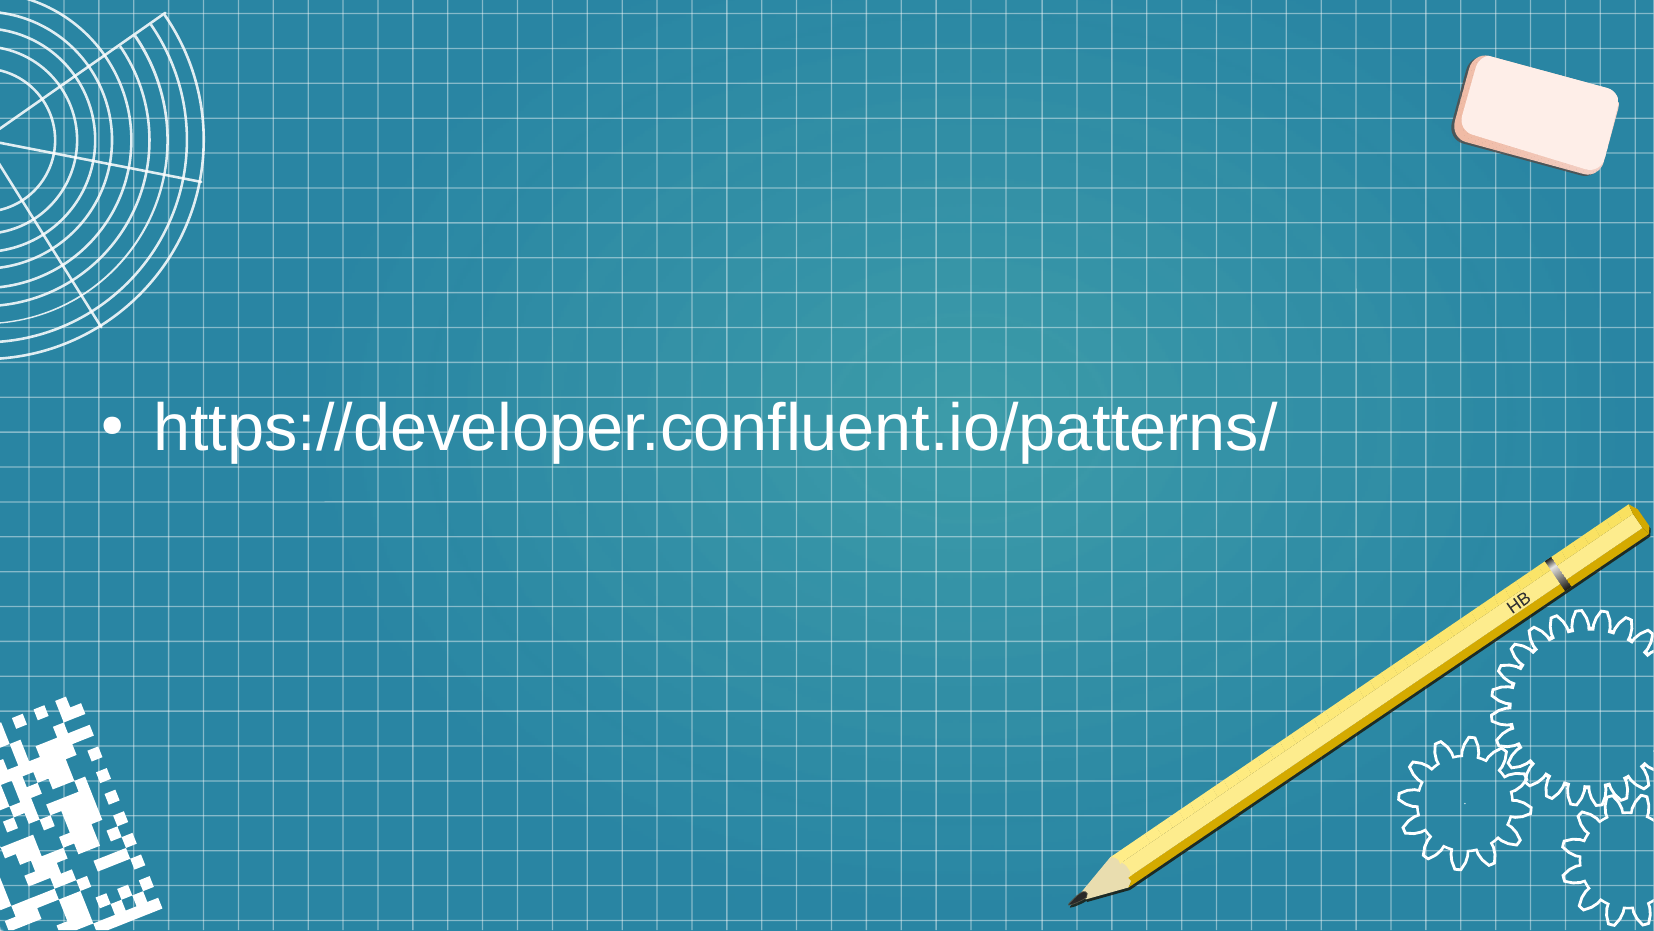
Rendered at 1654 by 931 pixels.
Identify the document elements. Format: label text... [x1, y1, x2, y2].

list https://developer.confluent.io/patterns/ [82, 389, 1571, 842]
